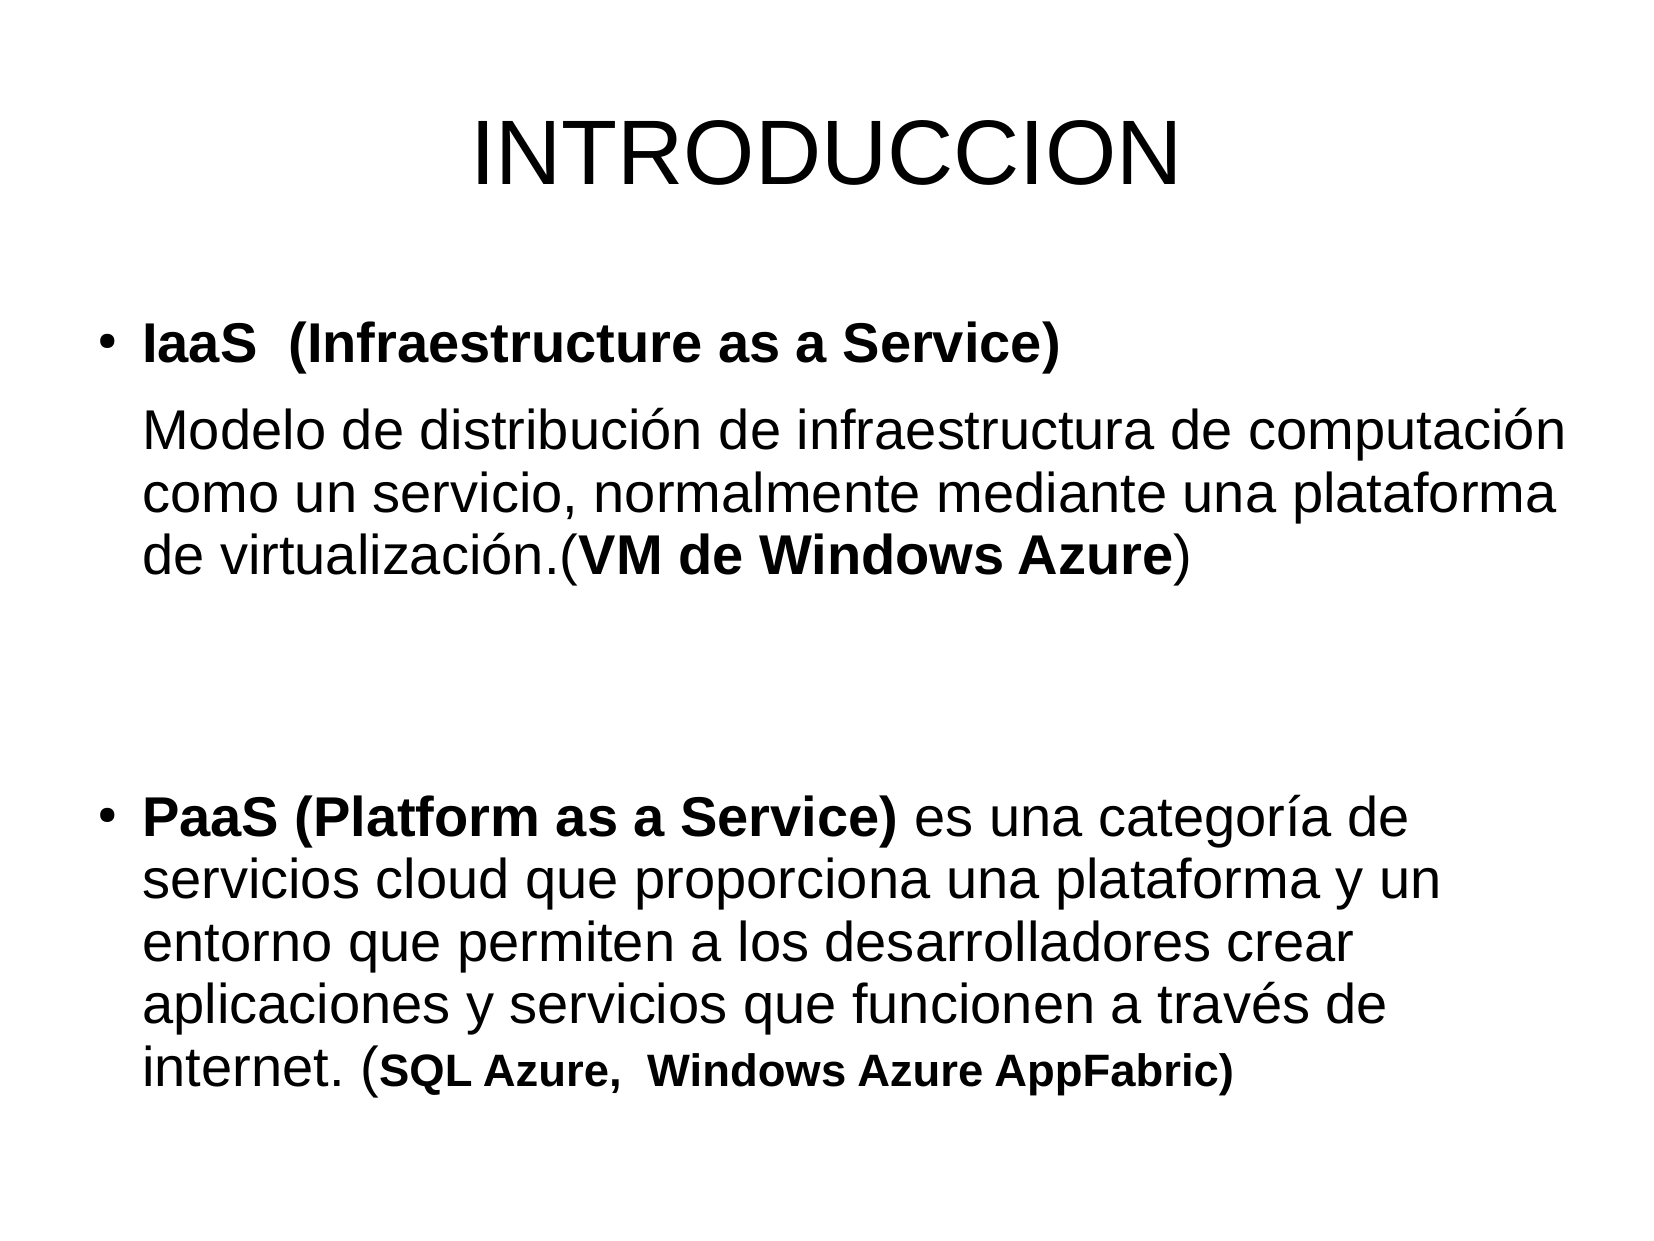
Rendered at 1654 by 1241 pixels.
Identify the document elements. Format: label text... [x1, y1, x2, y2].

list IaaS (Infraestructure as a Service) Modelo de distribución de infraestructura de computación como un servicio, normalmente mediante una plataforma de virtualización.(VM de Windows Azure) PaaS (Platform as a Service) es una categoría de servicios cloud que proporciona una plataforma y un entorno que permiten a los desarrolladores crear aplicaciones y servicios que funcionen a través de internet. (SQL Azure, Windows Azure AppFabric) [82, 224, 1571, 1158]
title INTRODUCCION [82, 49, 1571, 224]
